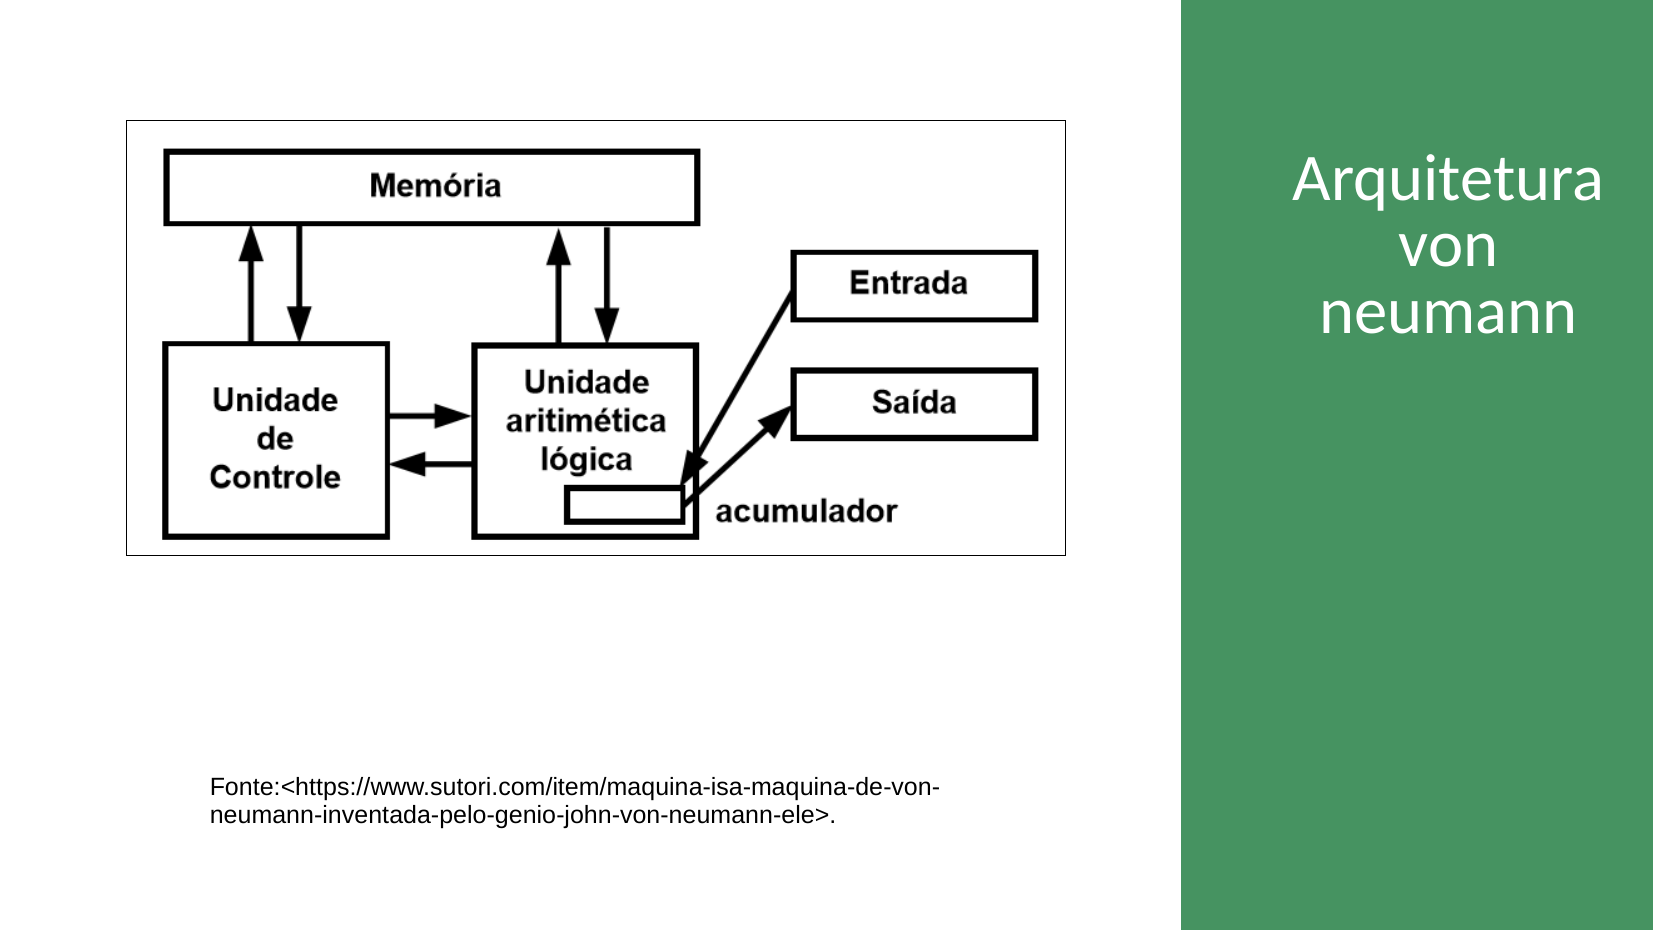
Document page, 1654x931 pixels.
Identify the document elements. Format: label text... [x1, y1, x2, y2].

list Arquitetura von neumann [1206, 150, 1621, 826]
text_box Fonte:<https://www.sutori.com/item/maquina-isa-maquina-de-von-neumann-inventada-pelo-genio-john-von-neumann-ele>. [195, 765, 1006, 871]
picture [126, 120, 1066, 556]
